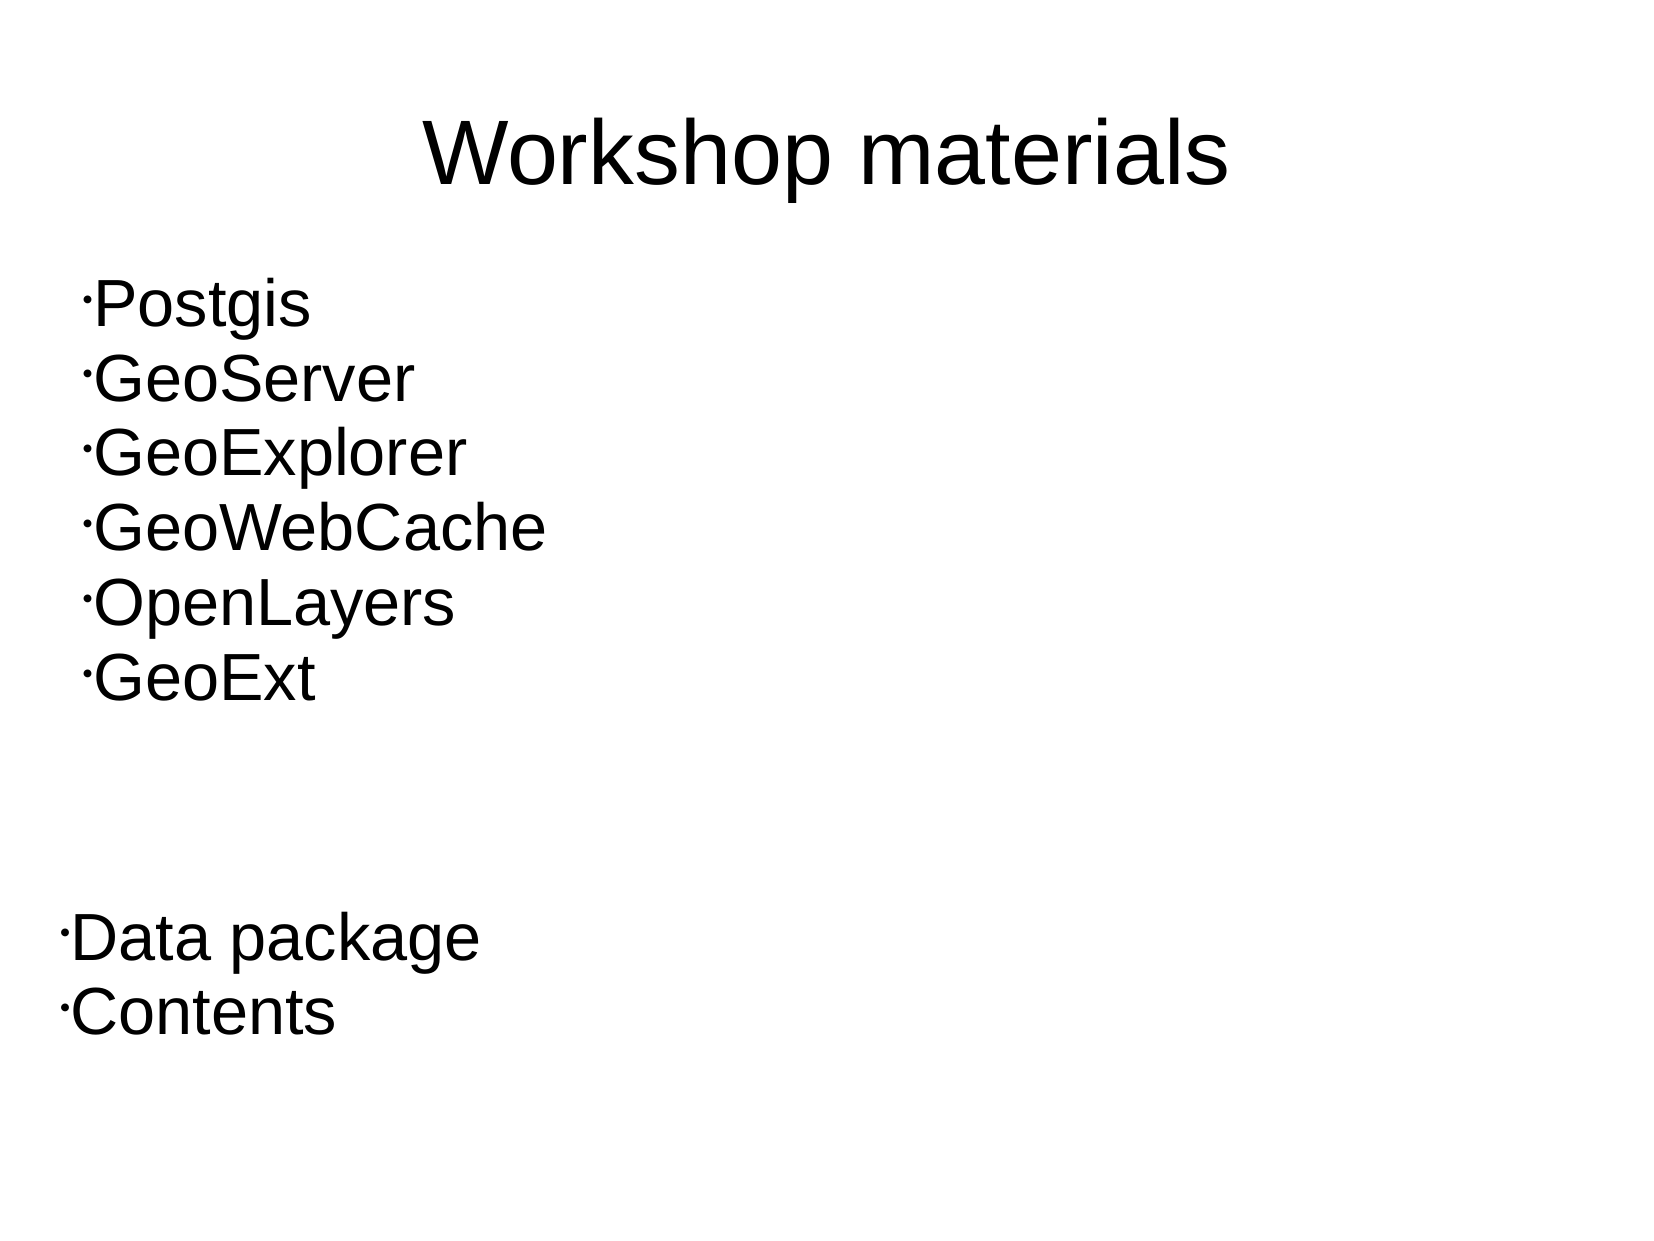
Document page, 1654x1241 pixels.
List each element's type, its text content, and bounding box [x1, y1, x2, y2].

subtitle Postgis GeoServer GeoExplorer GeoWebCache OpenLayers GeoExt [82, 266, 1538, 714]
text_box Data package Contents [60, 774, 1516, 1175]
title Workshop materials [82, 49, 1571, 257]
